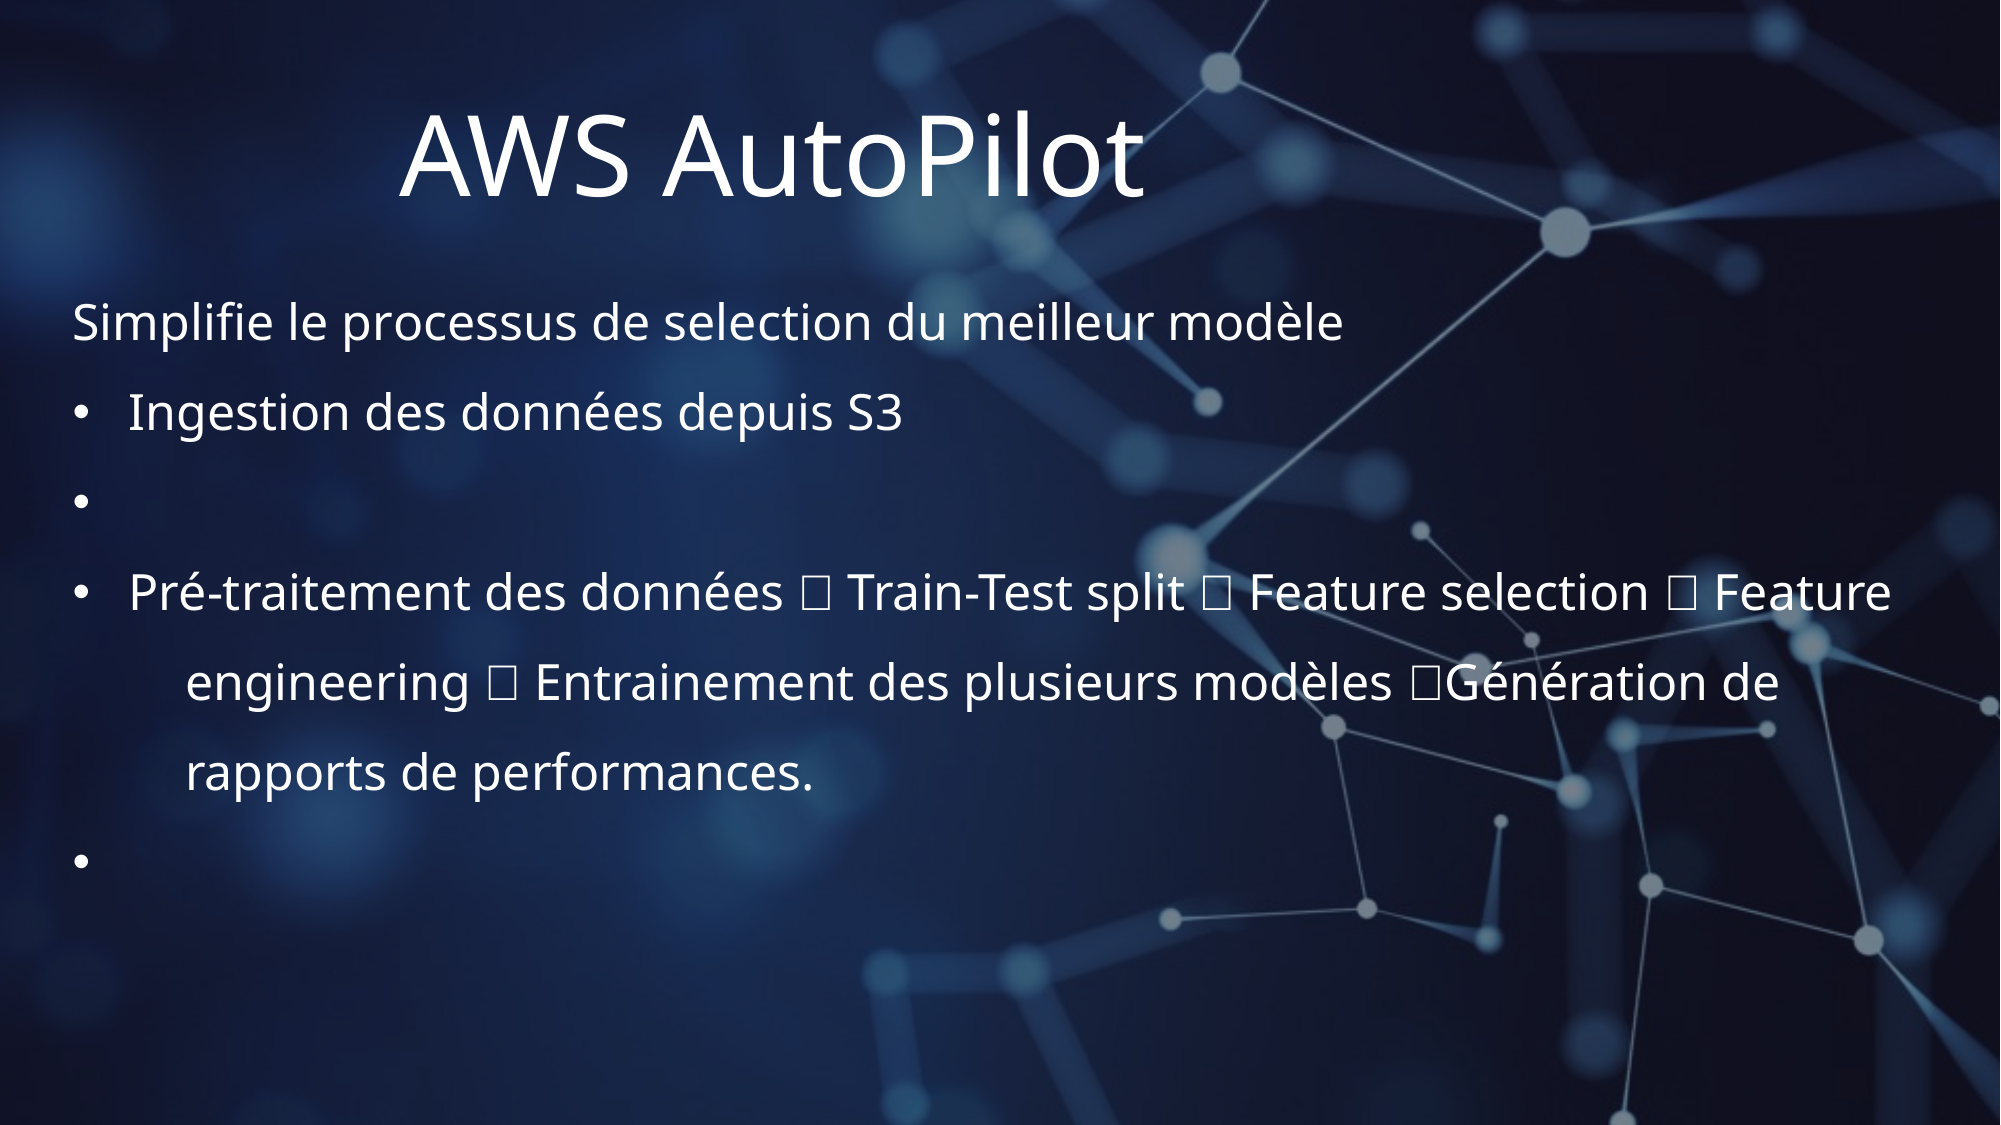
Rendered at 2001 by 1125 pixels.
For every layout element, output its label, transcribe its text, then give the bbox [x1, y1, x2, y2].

text_box Simplifie le processus de selection du meilleur modèle Ingestion des données depuis S3 Pré-traitement des données  Train-Test split  Feature selection  Feature engineering  Entrainement des plusieurs modèles Génération de rapports de performances. [57, 253, 1919, 894]
picture [0, 0, 2000, 1125]
title AWS AutoPilot [23, 32, 1524, 222]
